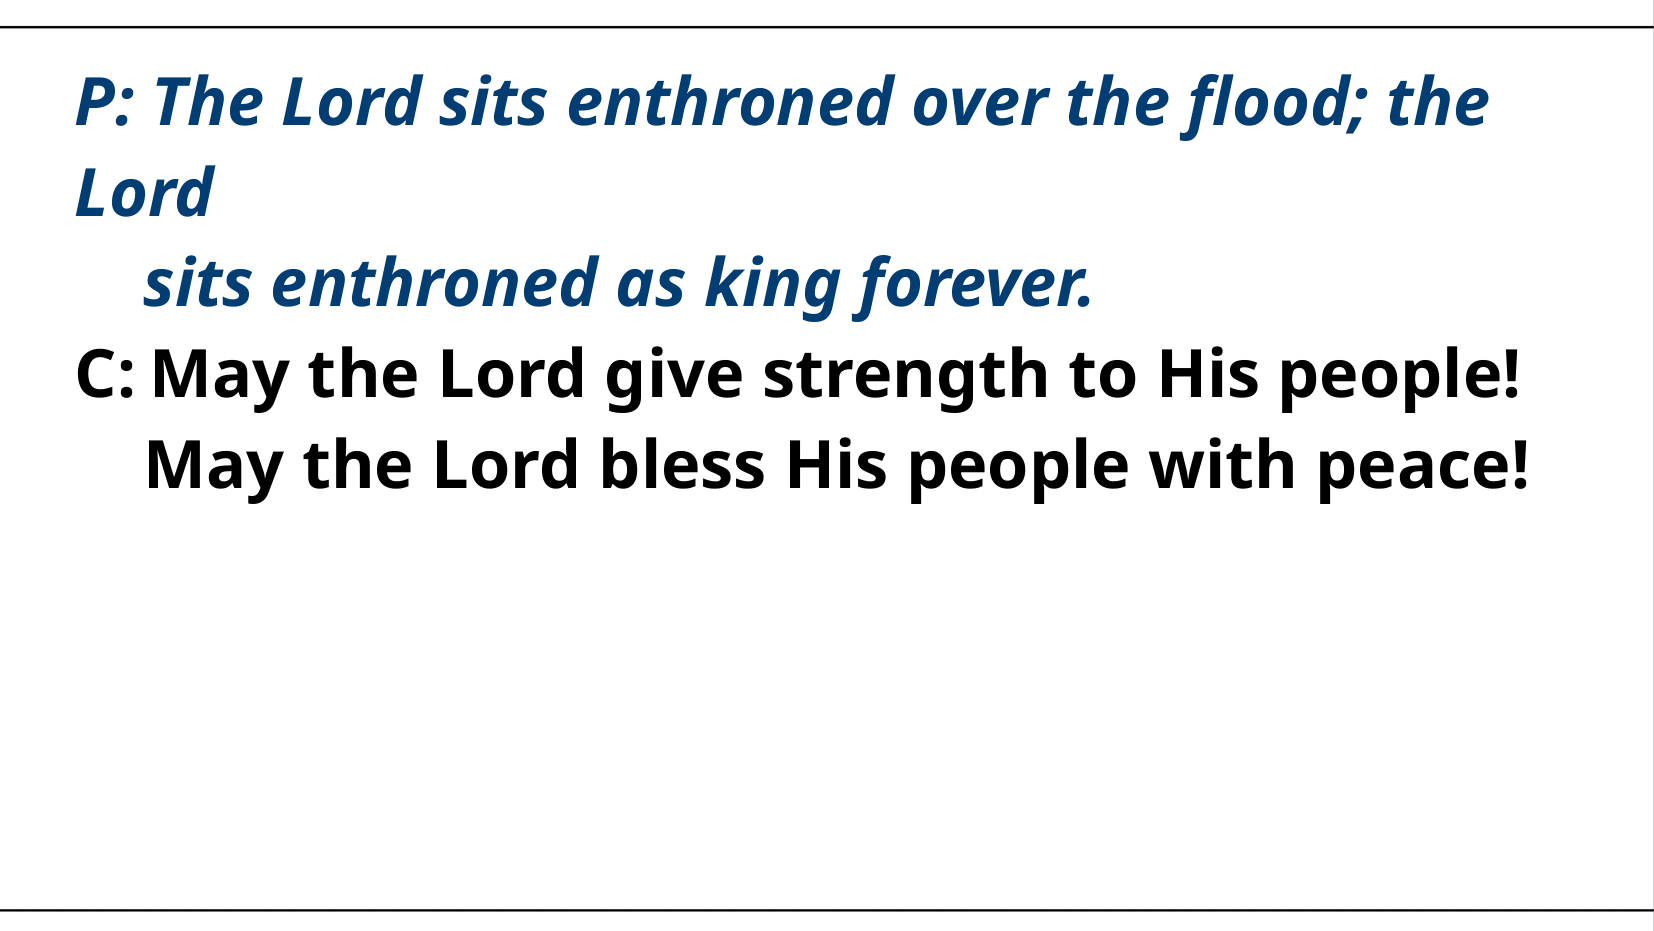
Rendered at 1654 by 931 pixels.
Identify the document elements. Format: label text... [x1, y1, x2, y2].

text_box P: The Lord sits enthroned over the flood; the Lord sits enthroned as king forever. C: May the Lord give strength to His people! May the Lord bless His people with peace! [60, 46, 1606, 421]
picture [0, 0, 1654, 931]
